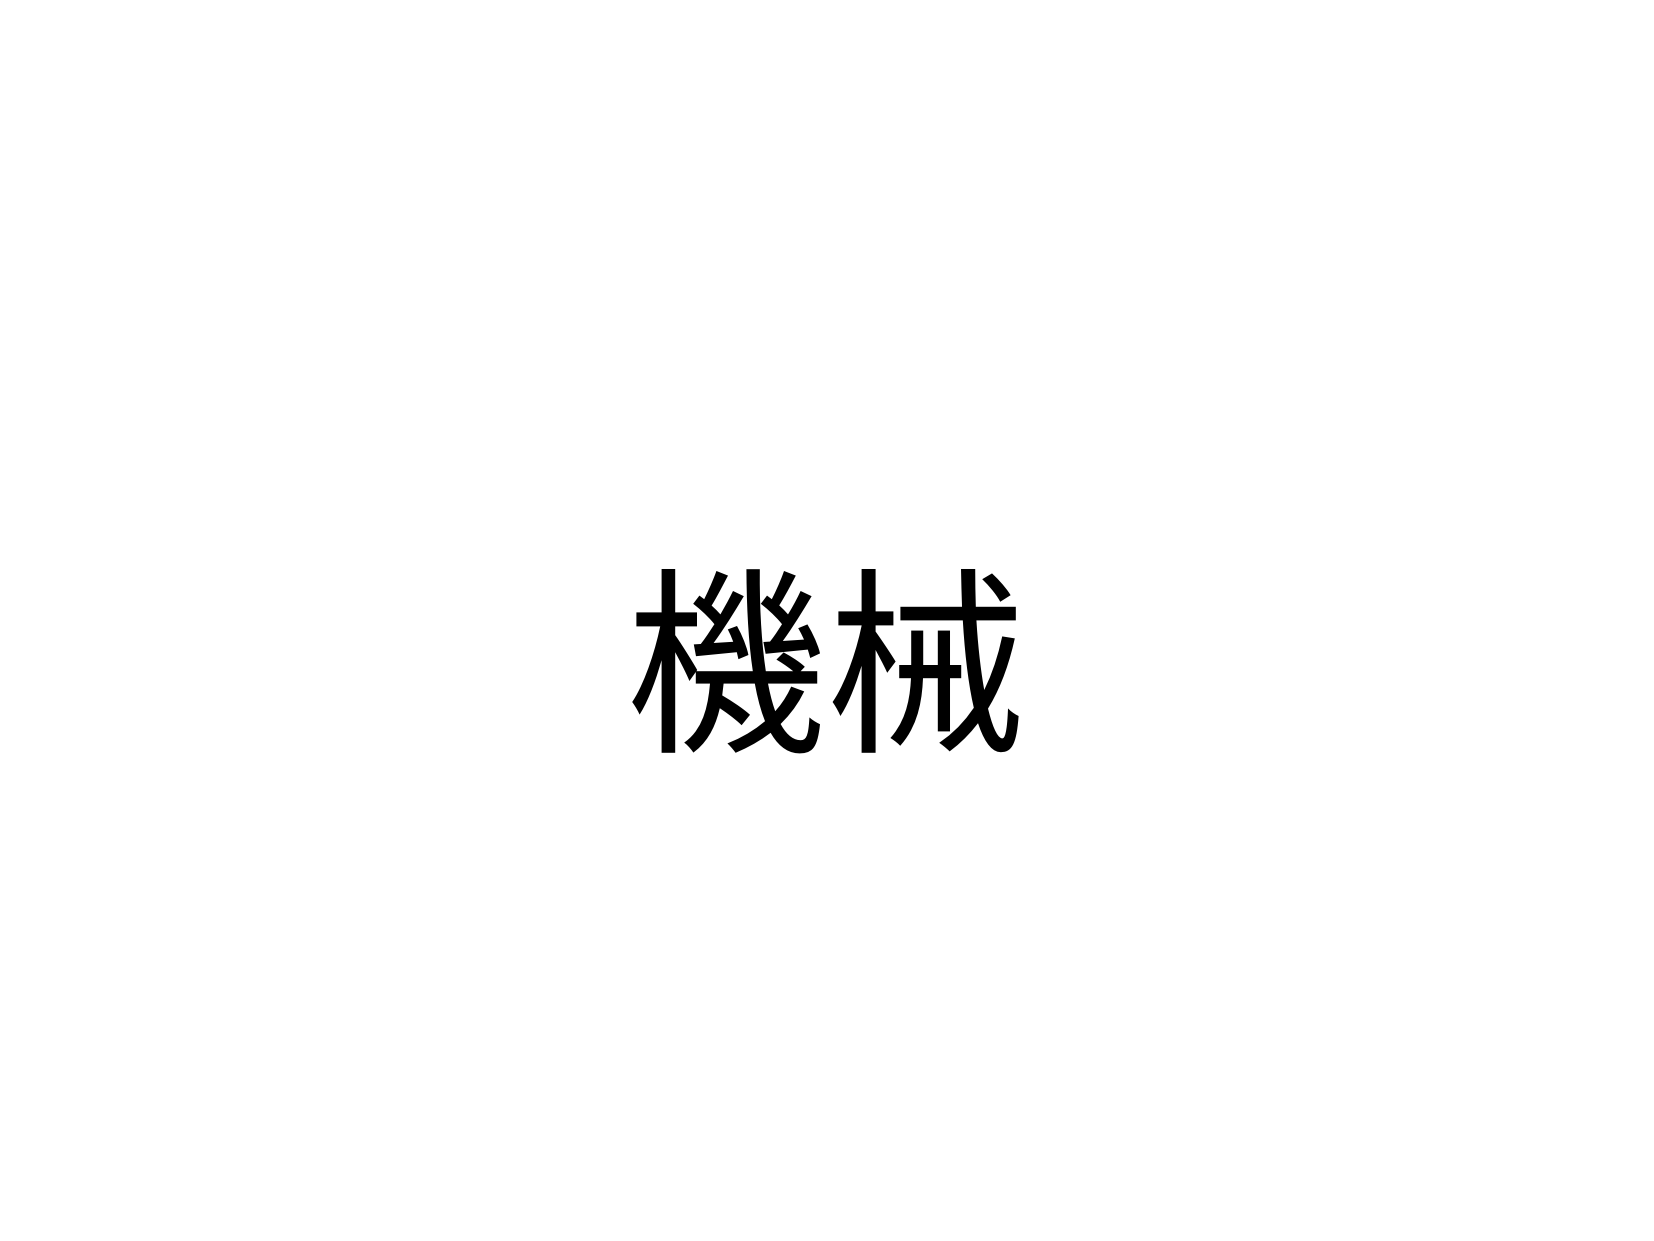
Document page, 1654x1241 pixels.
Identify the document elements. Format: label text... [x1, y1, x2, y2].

subtitle 機械 [82, 290, 1571, 1010]
